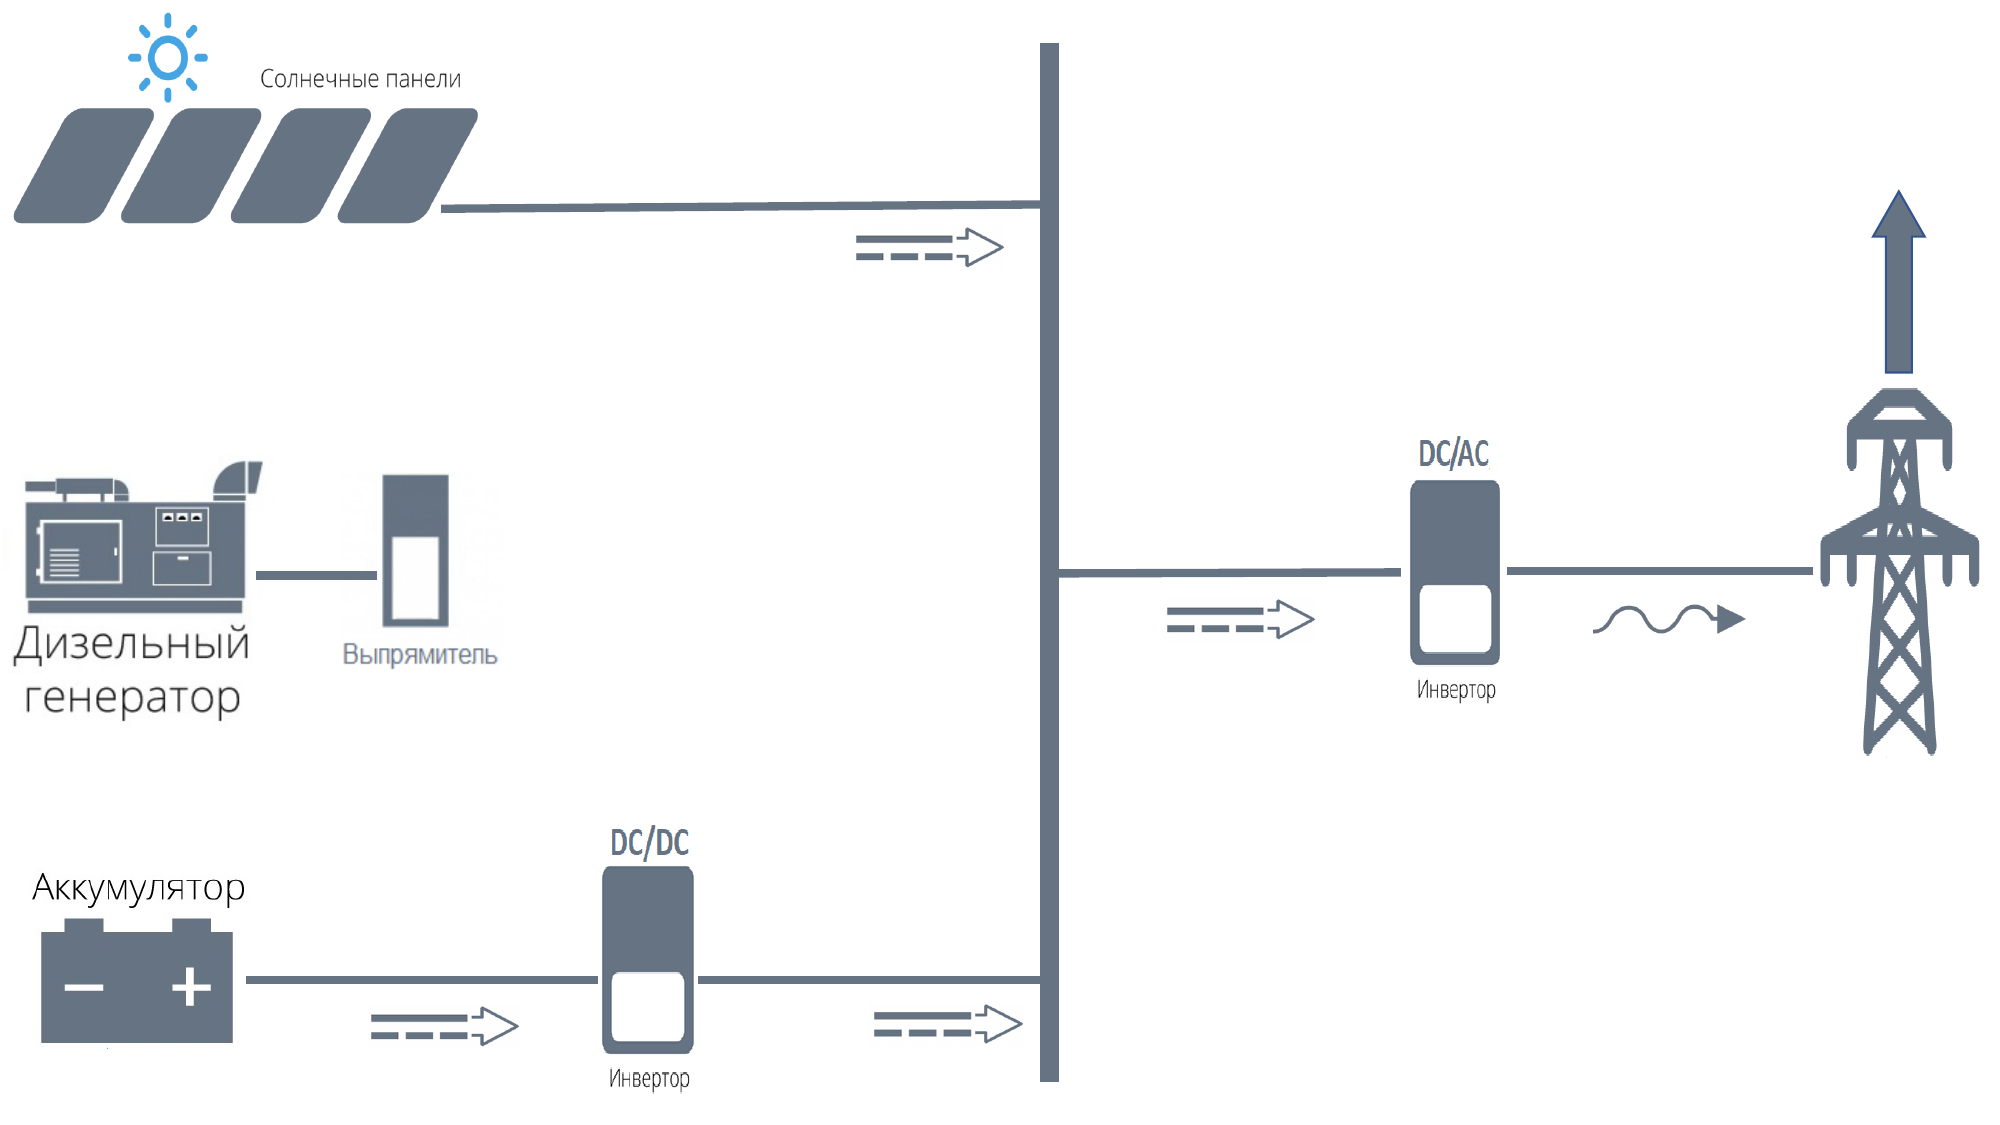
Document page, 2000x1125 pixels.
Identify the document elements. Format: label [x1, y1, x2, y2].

picture [341, 472, 503, 671]
picture [1162, 597, 1316, 642]
picture [869, 1002, 1024, 1046]
picture [0, 861, 272, 1056]
picture [1812, 384, 1986, 758]
picture [2, 453, 275, 728]
picture [366, 1004, 520, 1049]
picture [1401, 434, 1507, 710]
picture [1578, 598, 1751, 643]
picture [851, 225, 1005, 270]
picture [9, 9, 482, 226]
picture [596, 823, 698, 1094]
text_box [1872, 191, 1925, 373]
